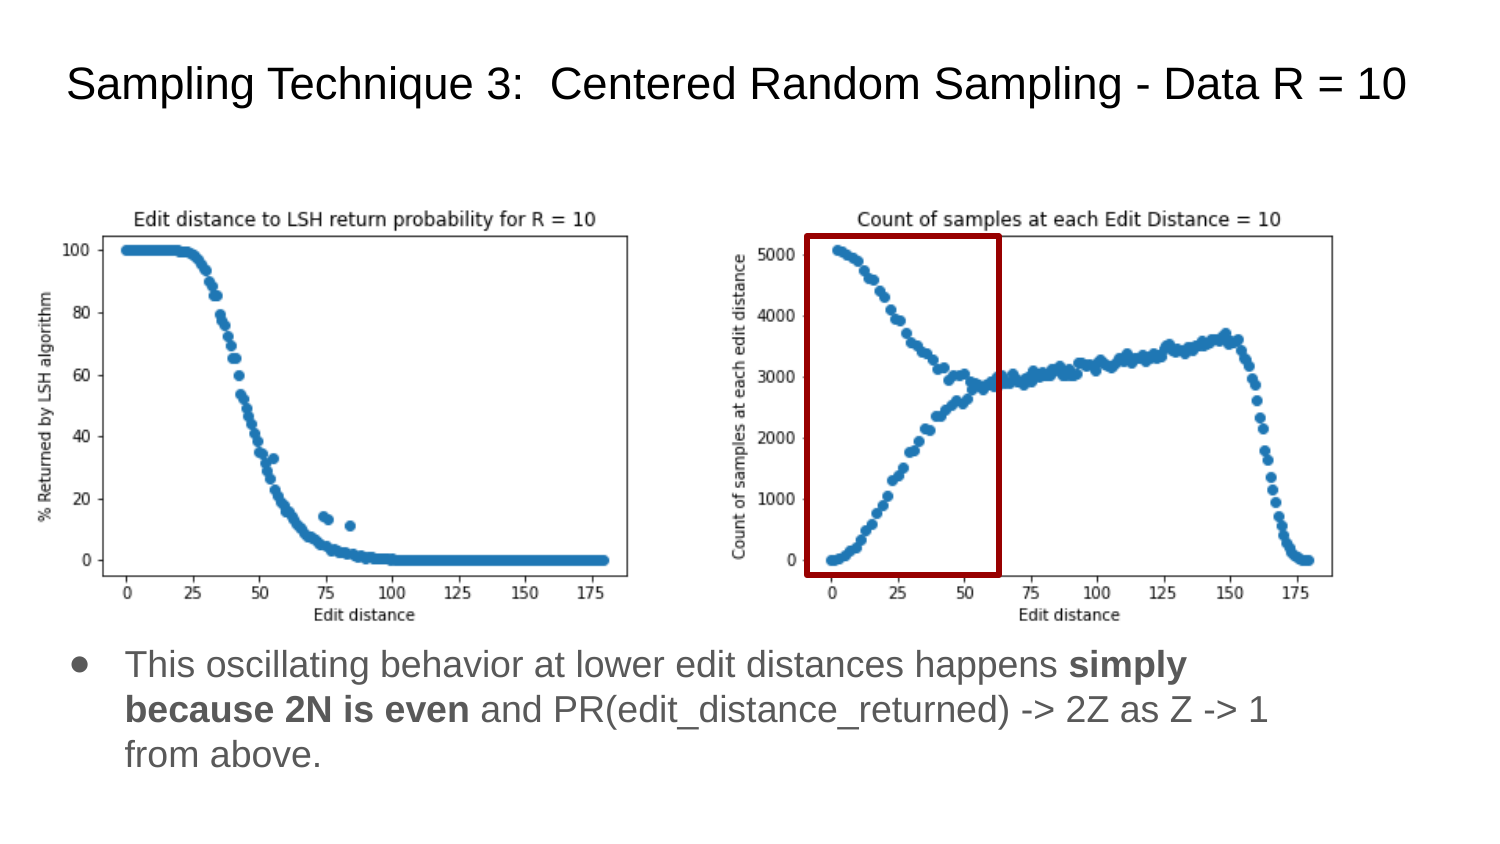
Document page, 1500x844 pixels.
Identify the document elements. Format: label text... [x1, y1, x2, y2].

title Sampling Technique 3: Centered Random Sampling - Data R = 10 [51, 39, 1449, 134]
picture [18, 181, 694, 632]
picture [723, 181, 1399, 632]
text_box This oscillating behavior at lower edit distances happens simply because 2N is even and PR(edit_distance_returned) -> 2Z as Z -> 1 from above. [34, 625, 1356, 801]
